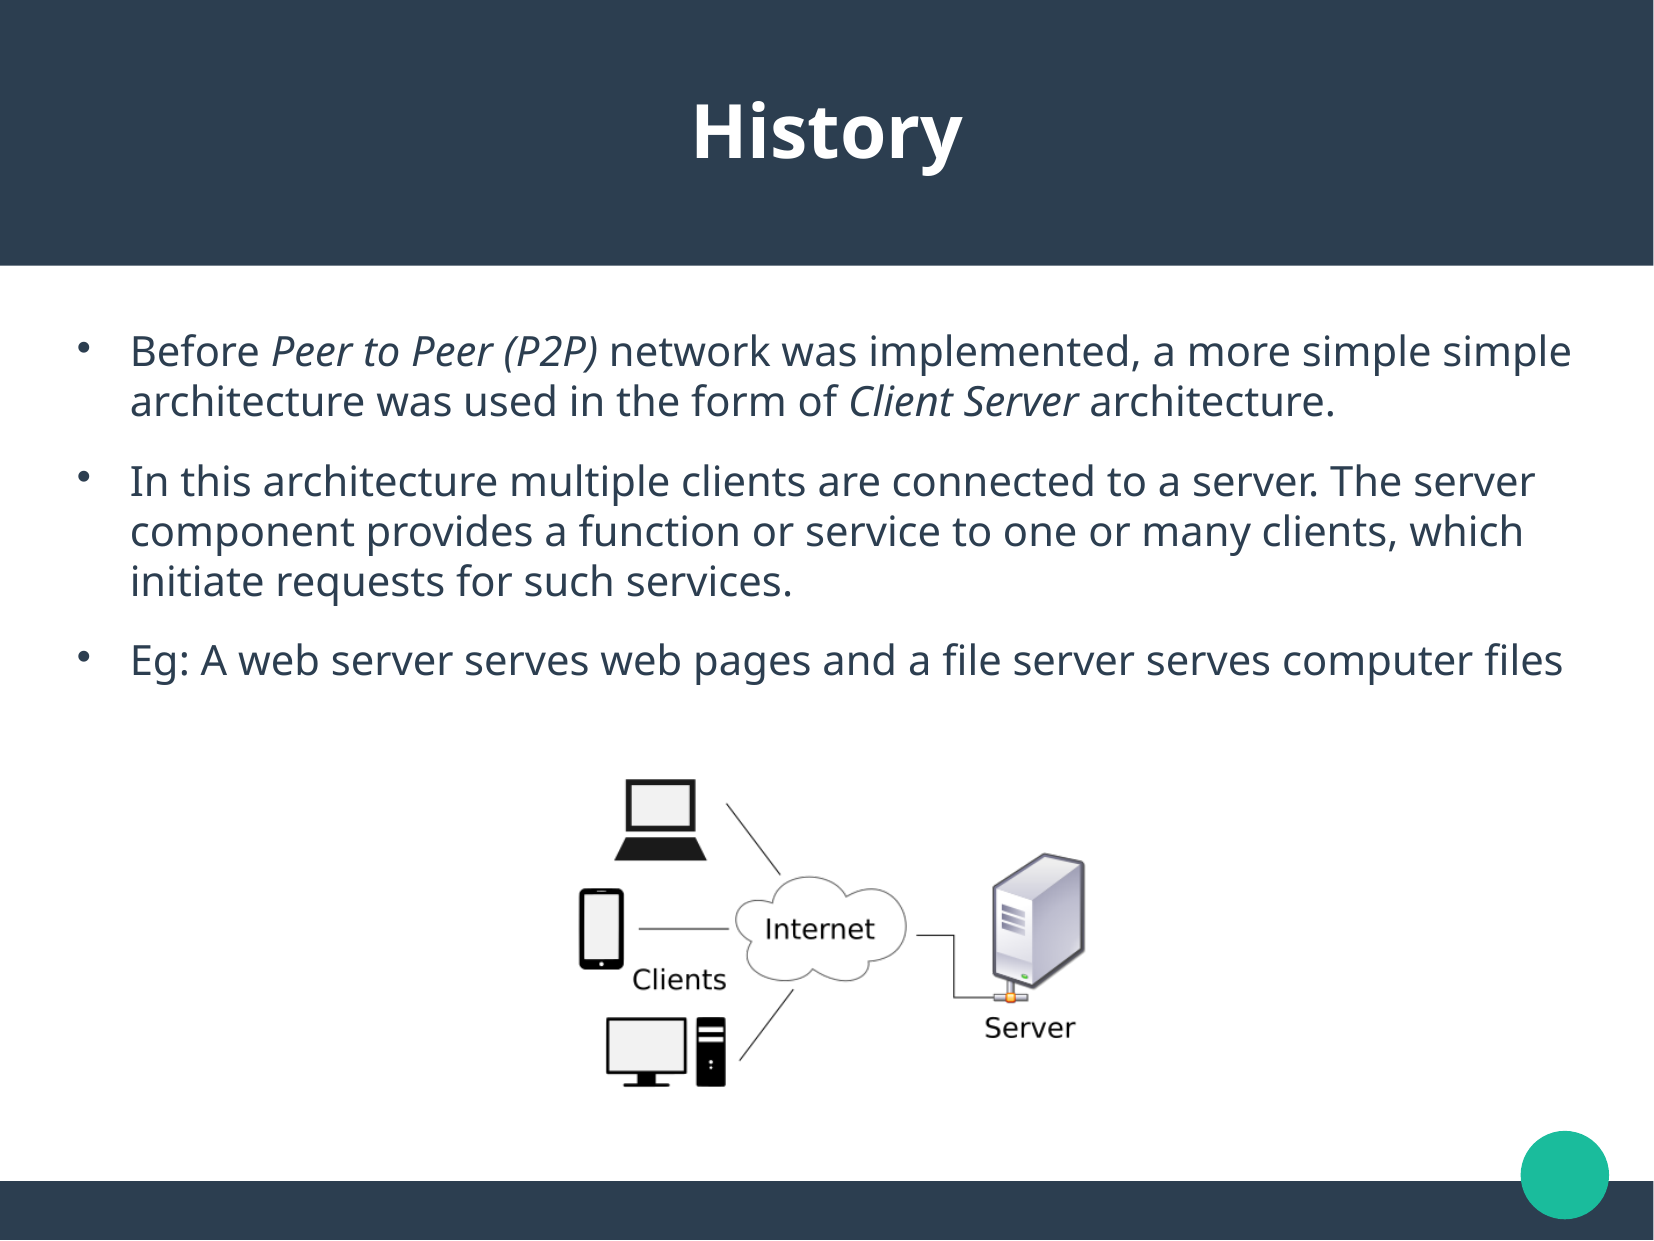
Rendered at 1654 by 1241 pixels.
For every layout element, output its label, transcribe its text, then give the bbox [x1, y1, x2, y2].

picture [531, 755, 1111, 1104]
text_box History [58, 49, 1595, 207]
text_box Before Peer to Peer (P2P) network was implemented, a more simple simple architecture was used in the form of Client Server architecture. In this architecture multiple clients are connected to a server. The server component provides a function or service to one or many clients, which initiate requests for such services. Eg: A web server serves web pages and a file server serves computer files [58, 324, 1595, 1152]
